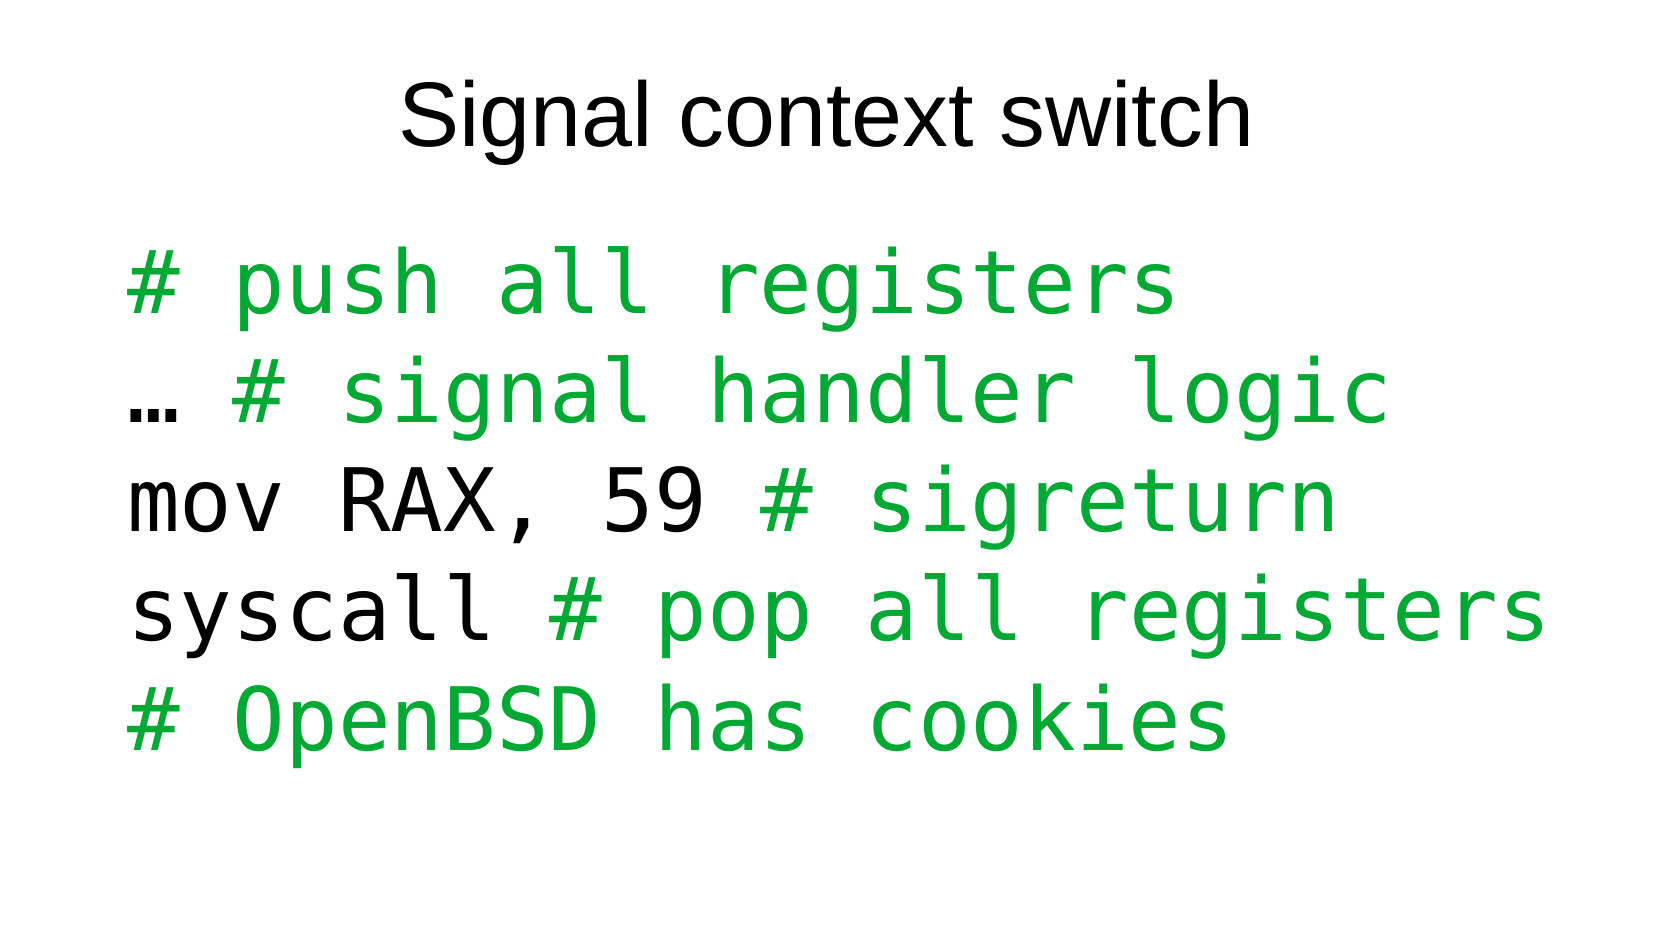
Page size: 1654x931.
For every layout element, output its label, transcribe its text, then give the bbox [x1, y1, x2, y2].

title Signal context switch [82, 37, 1571, 193]
text_box # push all registers … # signal handler logic mov RAX, 59 # sigreturn syscall # pop all registers # OpenBSD has cookies [112, 225, 1576, 841]
